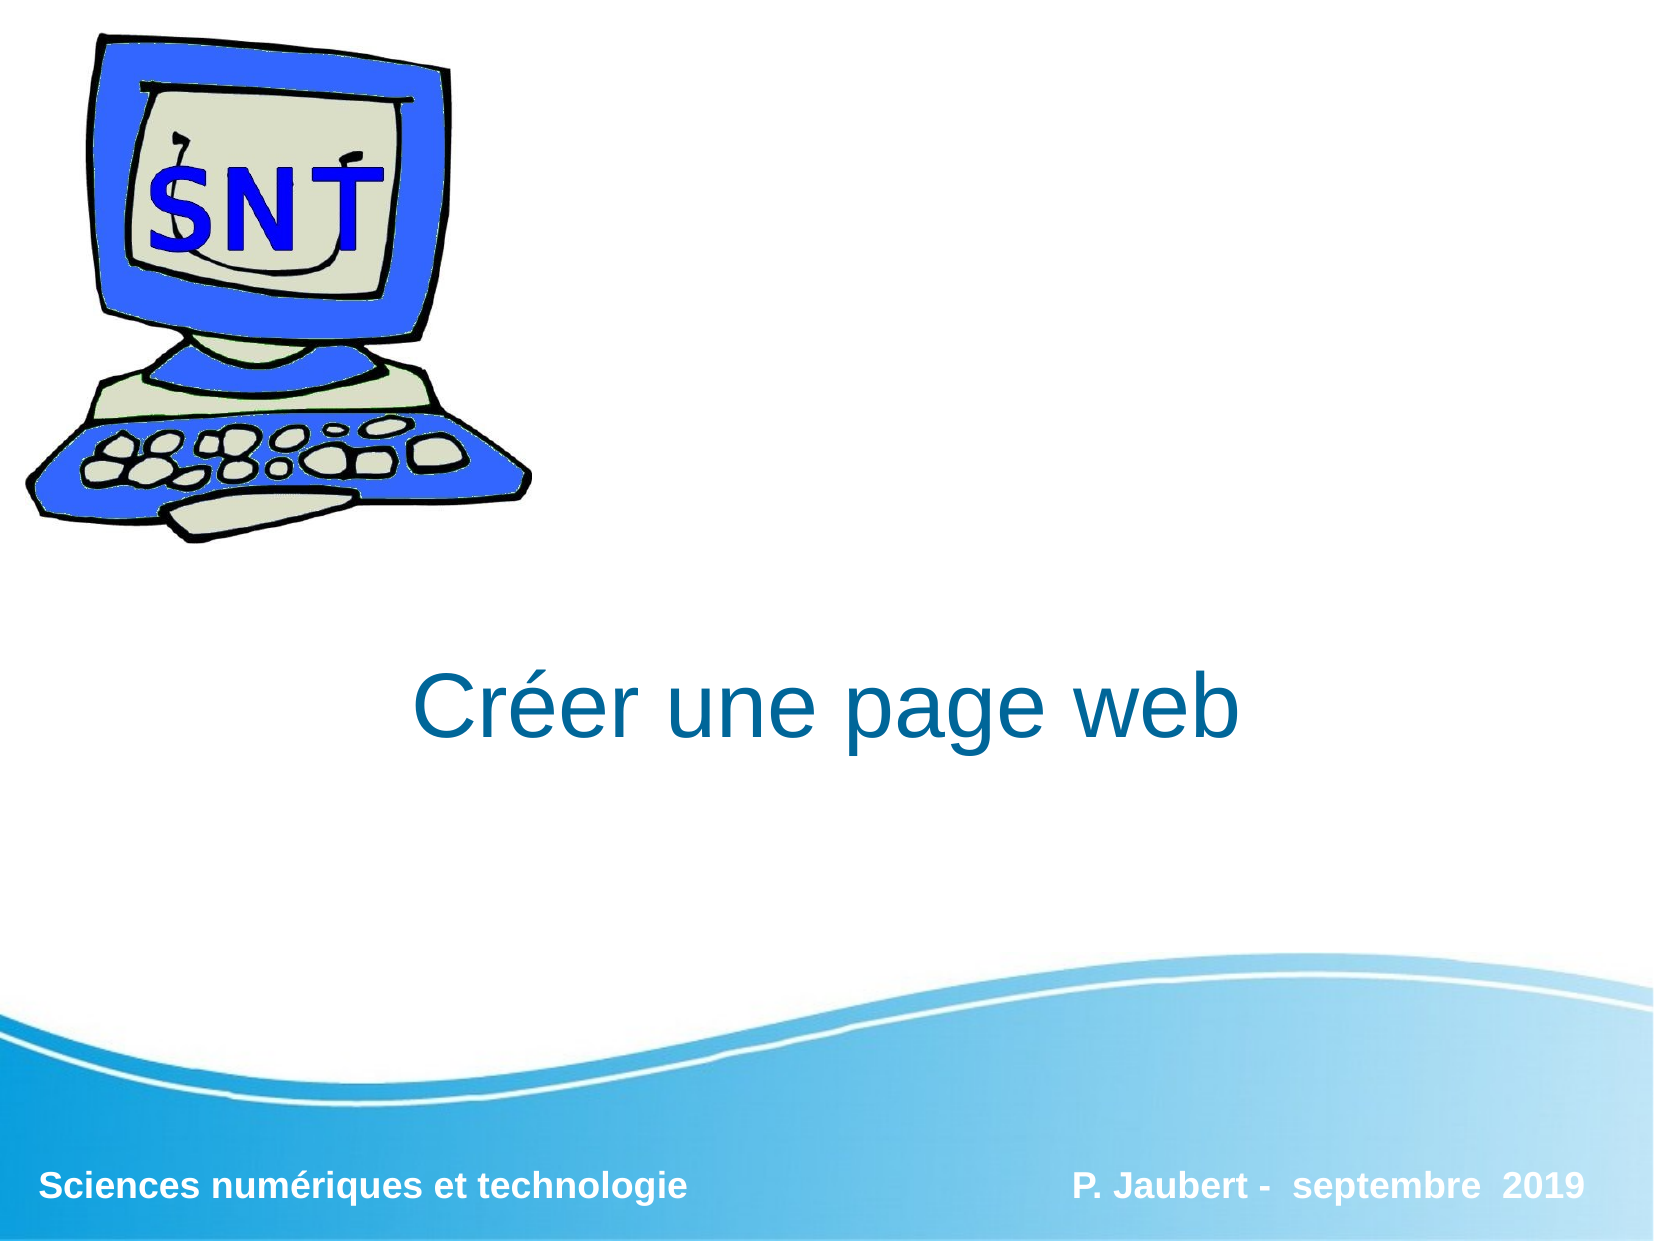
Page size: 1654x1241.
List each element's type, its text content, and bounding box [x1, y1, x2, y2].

picture [0, 952, 1654, 1241]
picture [25, 32, 532, 544]
title Créer une page web [82, 602, 1571, 810]
text_box Sciences numériques et technologie P. Jaubert - septembre 2019 [23, 1157, 1630, 1217]
